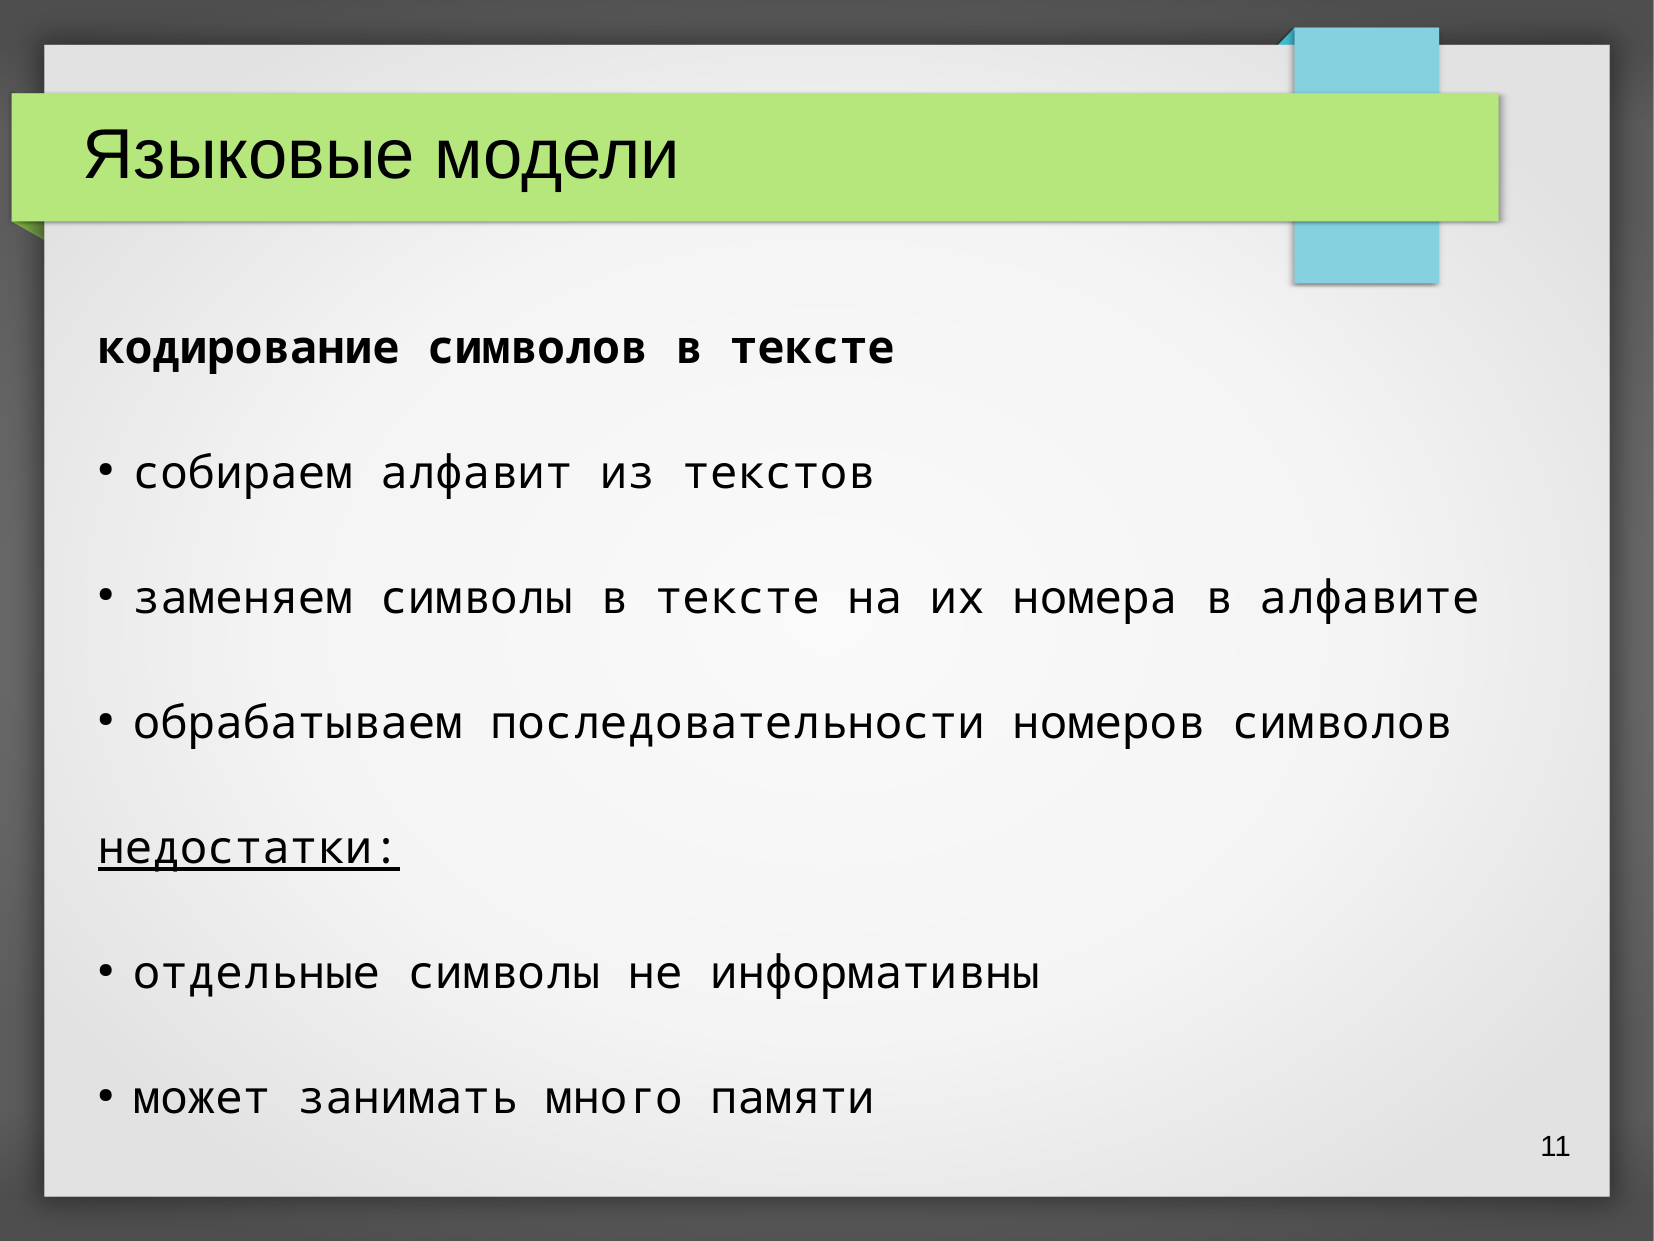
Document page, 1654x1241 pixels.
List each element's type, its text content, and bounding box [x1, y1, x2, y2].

text_box кодирование символов в тексте собираем алфавит из текстов заменяем символы в тексте на их номера в алфавите обрабатываем последовательности номеров символов недостатки: отдельные символы не информативны может занимать много памяти [82, 307, 1607, 1108]
title Языковые модели [82, 114, 1406, 194]
picture [0, 0, 1654, 1241]
